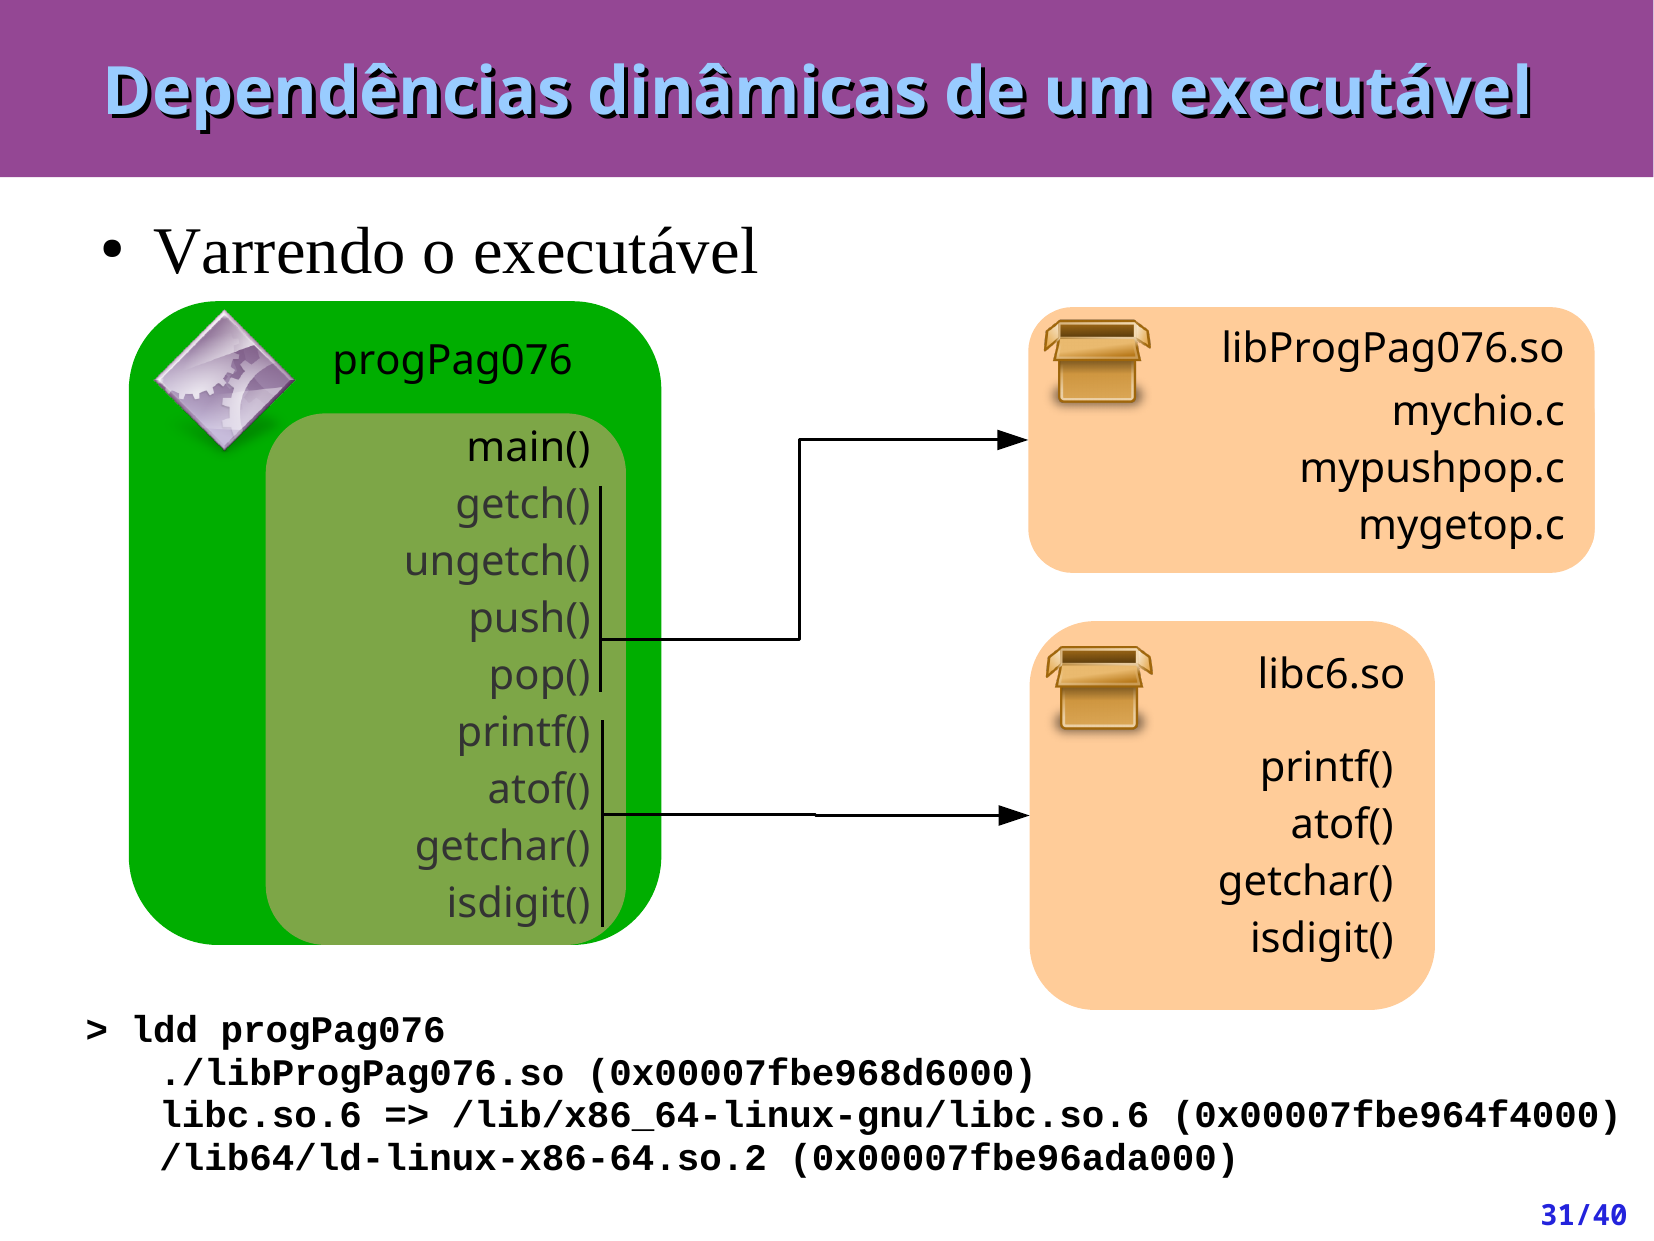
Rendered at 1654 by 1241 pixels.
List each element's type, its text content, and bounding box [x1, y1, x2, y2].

text_box [316, 301, 629, 407]
text_box libProgPag076.so [1167, 310, 1565, 383]
text_box printf() atof() getchar() isdigit() [1157, 732, 1394, 969]
text_box [128, 324, 662, 945]
picture [138, 295, 316, 473]
picture [1043, 638, 1156, 752]
text_box progPag076 [317, 321, 632, 409]
picture [1041, 312, 1154, 425]
title Dependências dinâmicas de um executável [0, 0, 1654, 178]
text_box mychio.c mypushpop.c mygetop.c [1235, 377, 1565, 556]
list Varrendo o executável [82, 213, 1571, 325]
text_box [1028, 307, 1595, 573]
text_box libc6.so [1169, 636, 1406, 709]
text_box [1029, 621, 1435, 1010]
text_box main() getch() ungetch() push() pop() printf() atof() getchar() isdigit() [307, 407, 591, 939]
text_box > ldd progPag076 ./libProgPag076.so (0x00007fbe968d6000) libc.so.6 => /lib/x86_64-linux-gnu/libc.so.6 (0x00007fbe964f4000) /lib64/ld-linux-x86-64.so.2 (0x00007fbe96ada000) [70, 1003, 1654, 1190]
